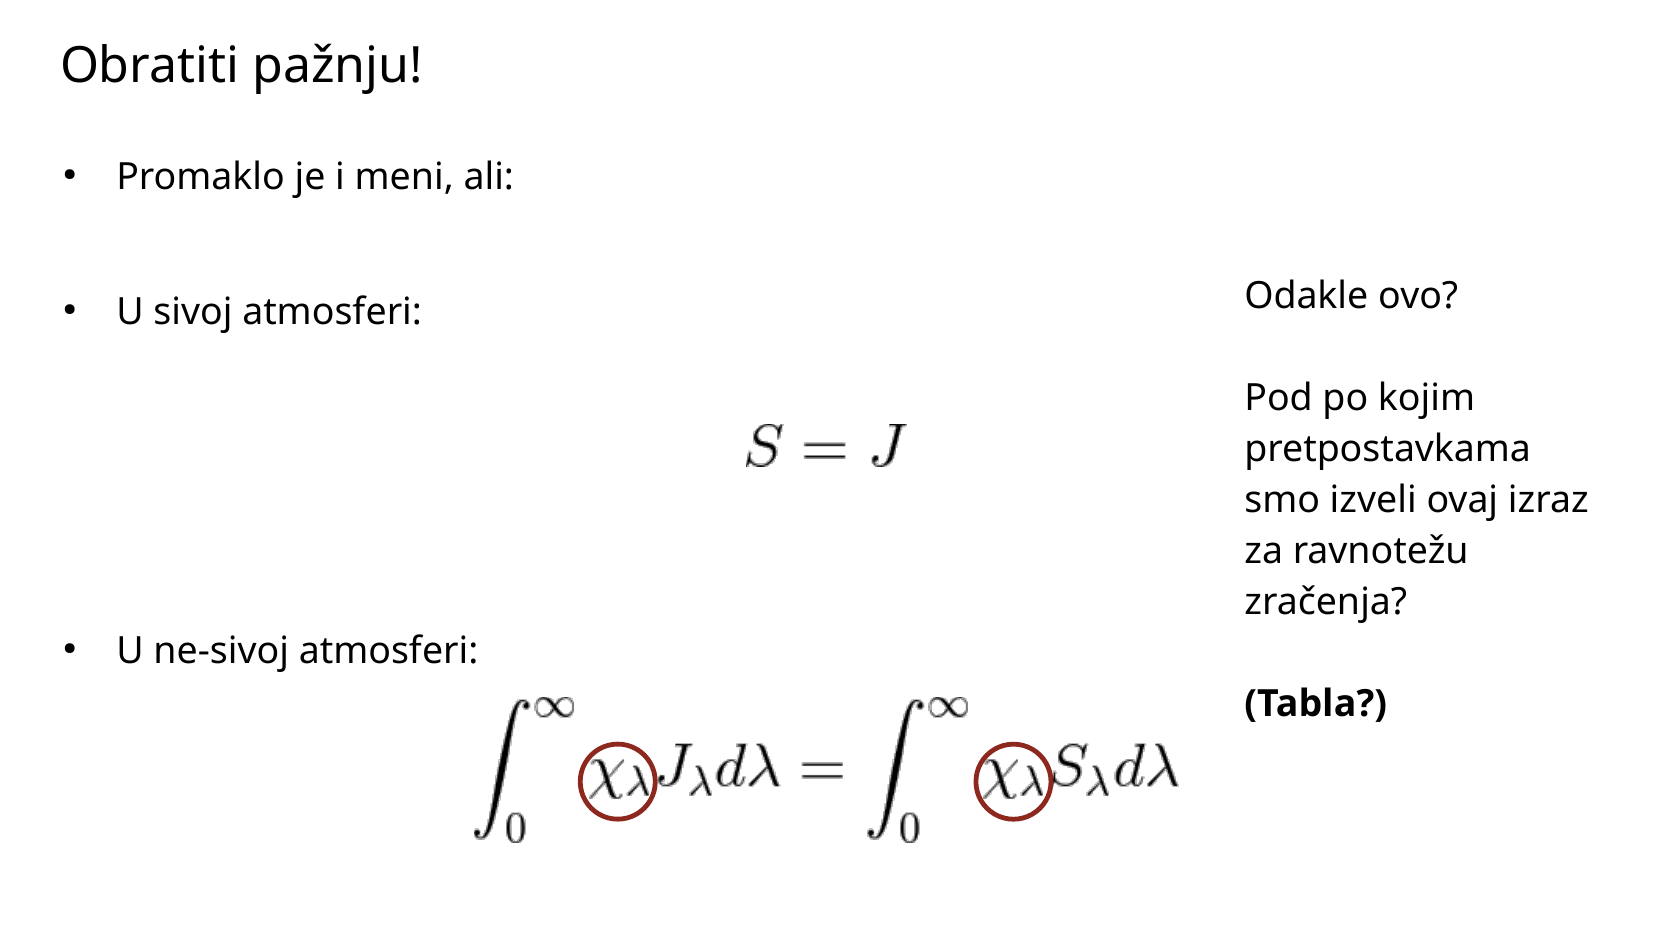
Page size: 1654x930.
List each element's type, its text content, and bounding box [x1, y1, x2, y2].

text_box Odakle ovo? Pod po kojim pretpostavkama smo izveli ovaj izraz za ravnotežu zračenja? (Tabla?) [1229, 261, 1605, 677]
picture [746, 424, 907, 467]
picture [474, 697, 1179, 843]
list Promaklo je i meni, ali: U sivoj atmosferi: U ne-sivoj atmosferi: [45, 149, 1635, 880]
title Obratiti pažnju! [59, 13, 1648, 113]
